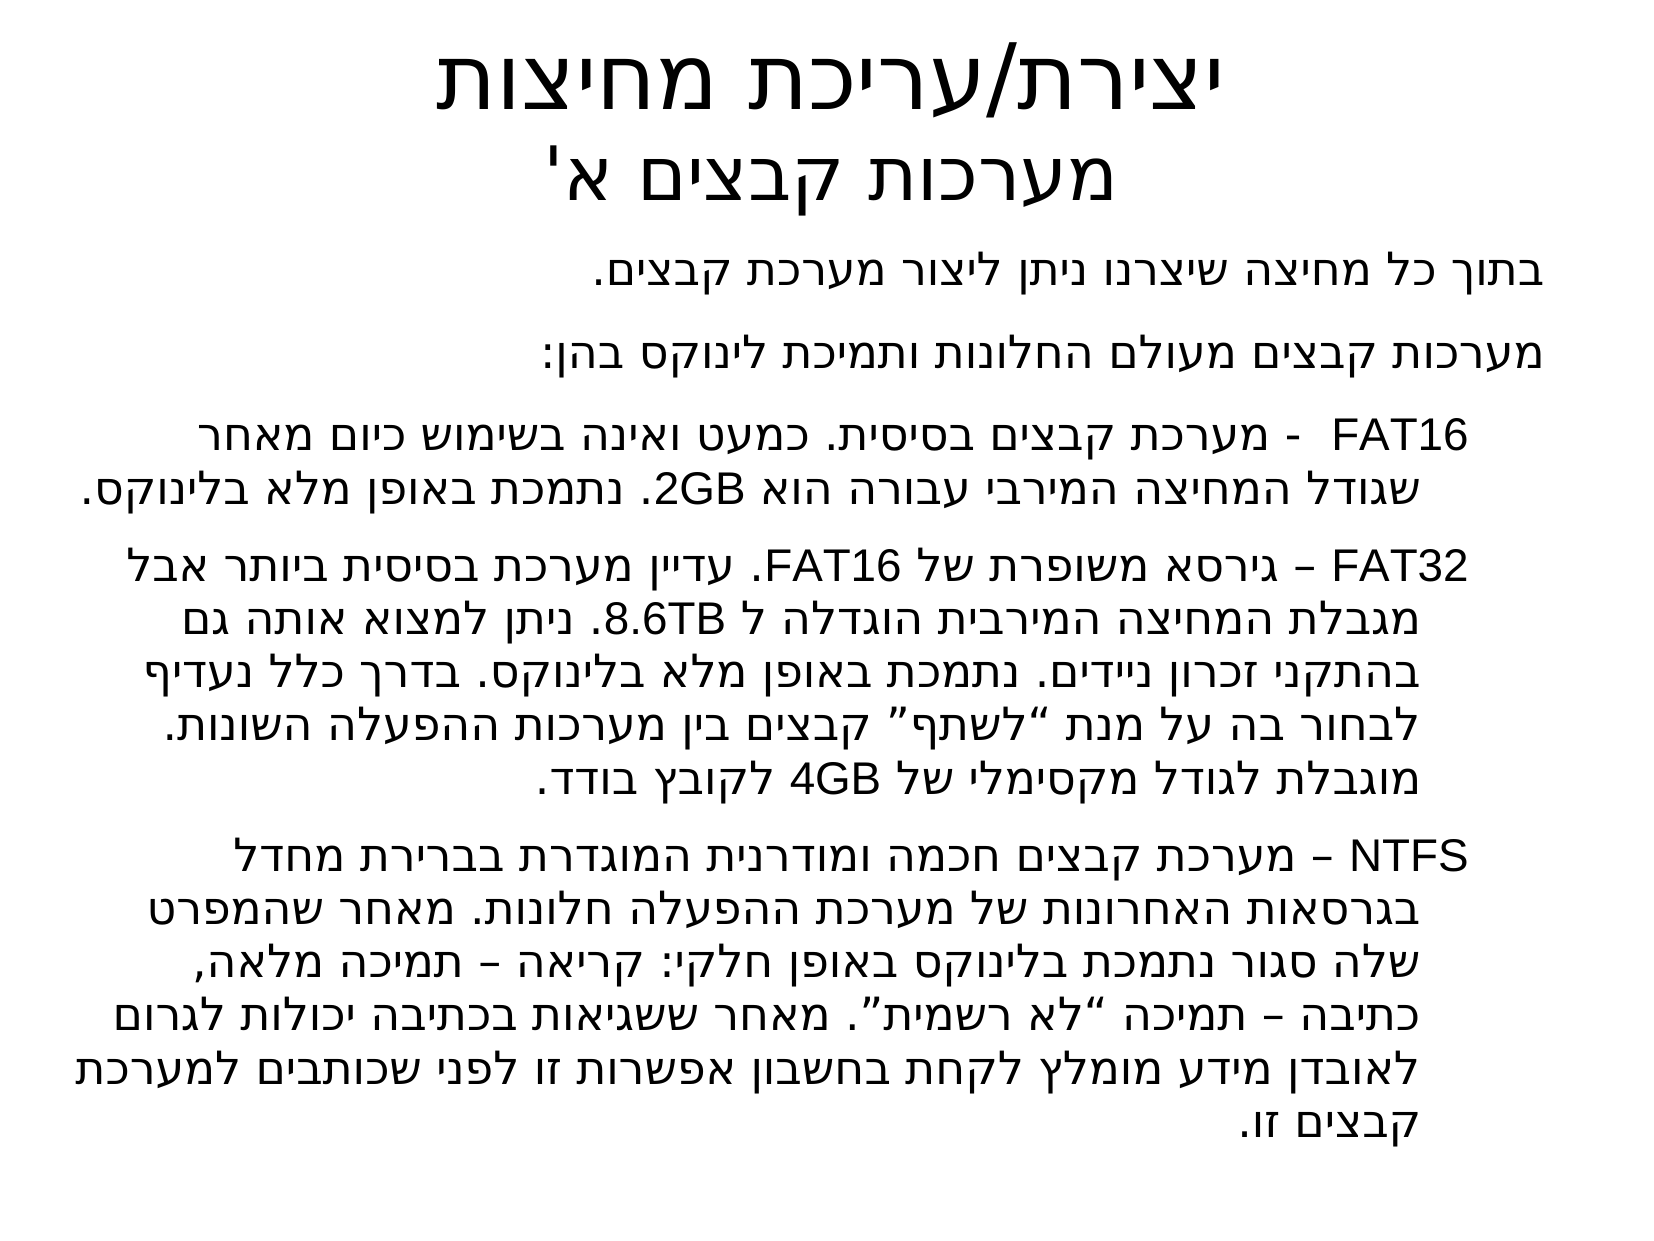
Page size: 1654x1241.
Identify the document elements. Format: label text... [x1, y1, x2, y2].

list בתוך כל מחיצה שיצרנו ניתן ליצור מערכת קבצים. מערכות קבצים מעולם החלונות ותמיכת לינוקס בהן: FAT16 - מערכת קבצים בסיסית. כמעט ואינה בשימוש כיום מאחר שגודל המחיצה המירבי עבורה הוא 2GB. נתמכת באופן מלא בלינוקס. FAT32 – גירסא משופרת של FAT16. עדיין מערכת בסיסית ביותר אבל מגבלת המחיצה המירבית הוגדלה ל 8.6TB. ניתן למצוא אותה גם בהתקני זכרון ניידים. נתמכת באופן מלא בלינוקס. בדרך כלל נעדיף לבחור בה על מנת “לשתף” קבצים בין מערכות ההפעלה השונות. מוגבלת לגודל מקסימלי של 4GB לקובץ בודד. NTFS – מערכת קבצים חכמה ומודרנית המוגדרת בברירת מחדל בגרסאות האחרונות של מערכת ההפעלה חלונות. מאחר שהמפרט שלה סגור נתמכת בלינוקס באופן חלקי: קריאה – תמיכה מלאה, כתיבה – תמיכה “לא רשמית”. מאחר ששגיאות בכתיבה יכולות לגרום לאובדן מידע מומלץ לקחת בחשבון אפשרות זו לפני שכותבים למערכת קבצים זו. [75, 242, 1564, 1241]
title יצירת/עריכת מחיצות מערכות קבצים א' [86, 17, 1576, 226]
